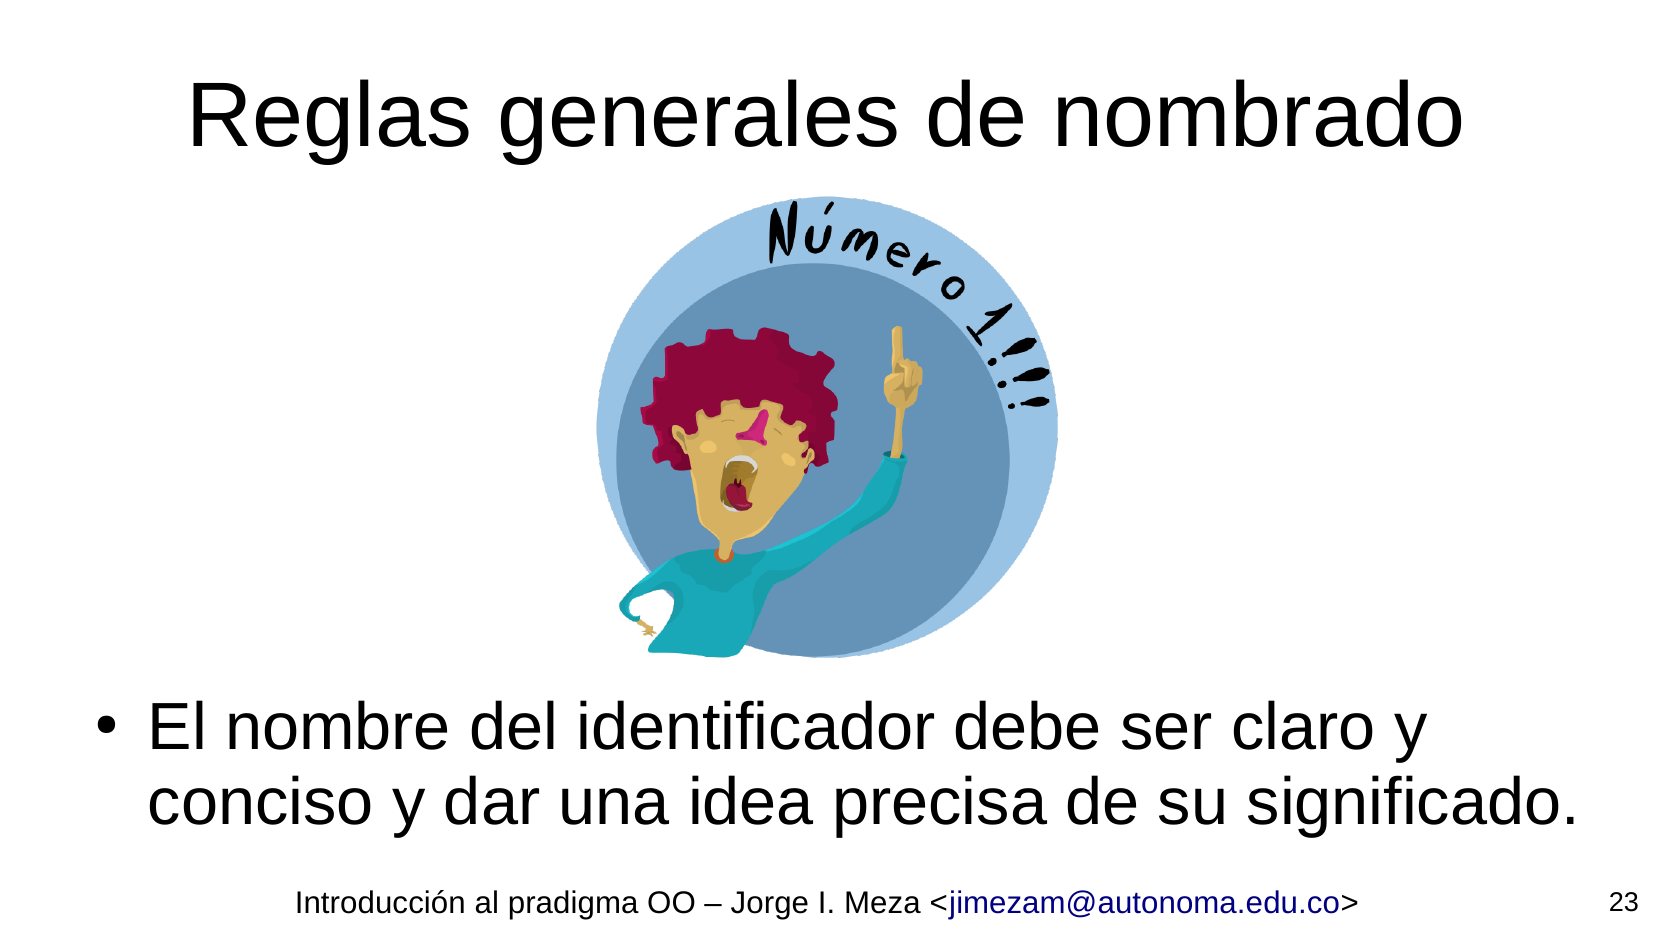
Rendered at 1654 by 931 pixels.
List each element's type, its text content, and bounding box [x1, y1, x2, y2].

title Reglas generales de nombrado [82, 37, 1571, 193]
list El nombre del identificador debe ser claro y conciso y dar una idea precisa de su significado. [76, 689, 1586, 861]
picture [586, 186, 1068, 668]
